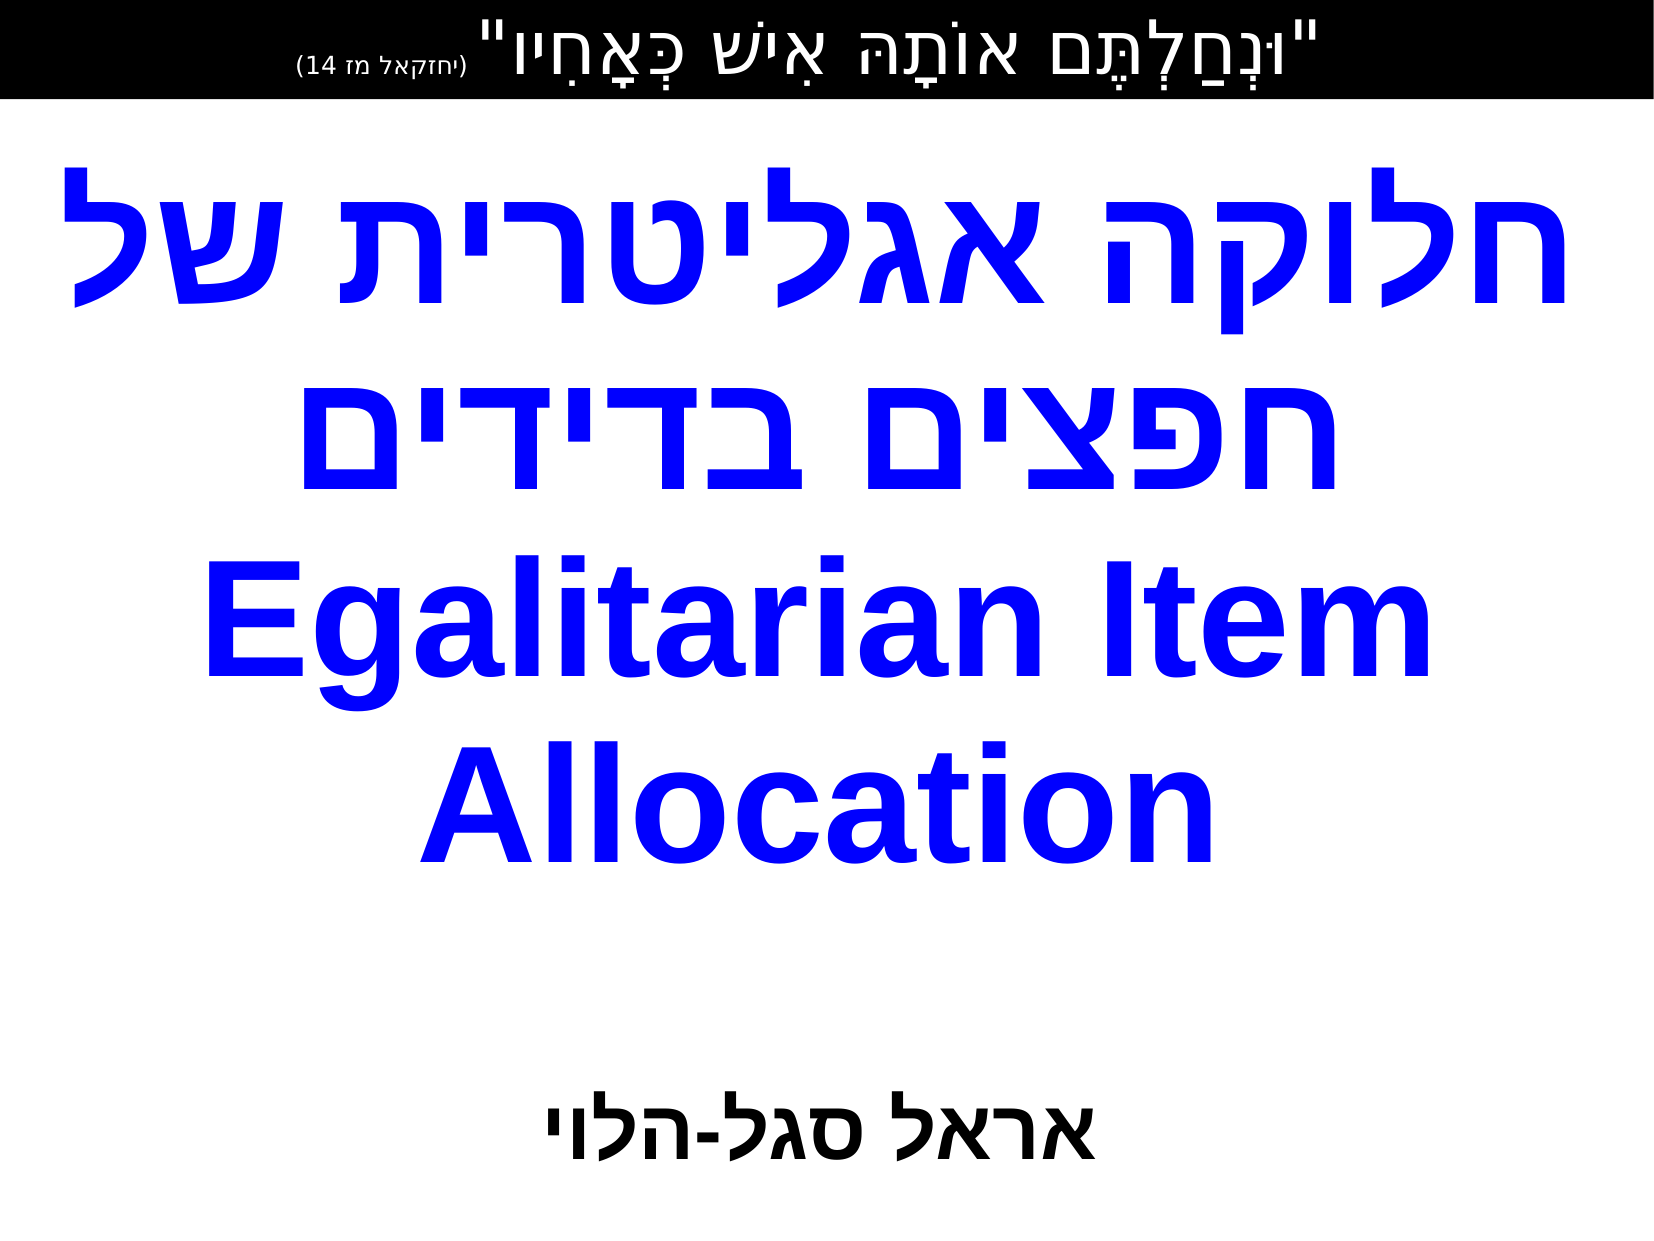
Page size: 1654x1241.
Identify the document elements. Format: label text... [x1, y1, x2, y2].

title חלוקה אגליטרית של חפצים בדידים Egalitarian Item Allocation אראל סגל-הלוי [0, 100, 1654, 1240]
text_box "וּנְחַלְתֶּם אוֹתָהּ אִישׁ כְּאָחִיו" (יחזקאל מז 14) [0, 0, 1654, 100]
